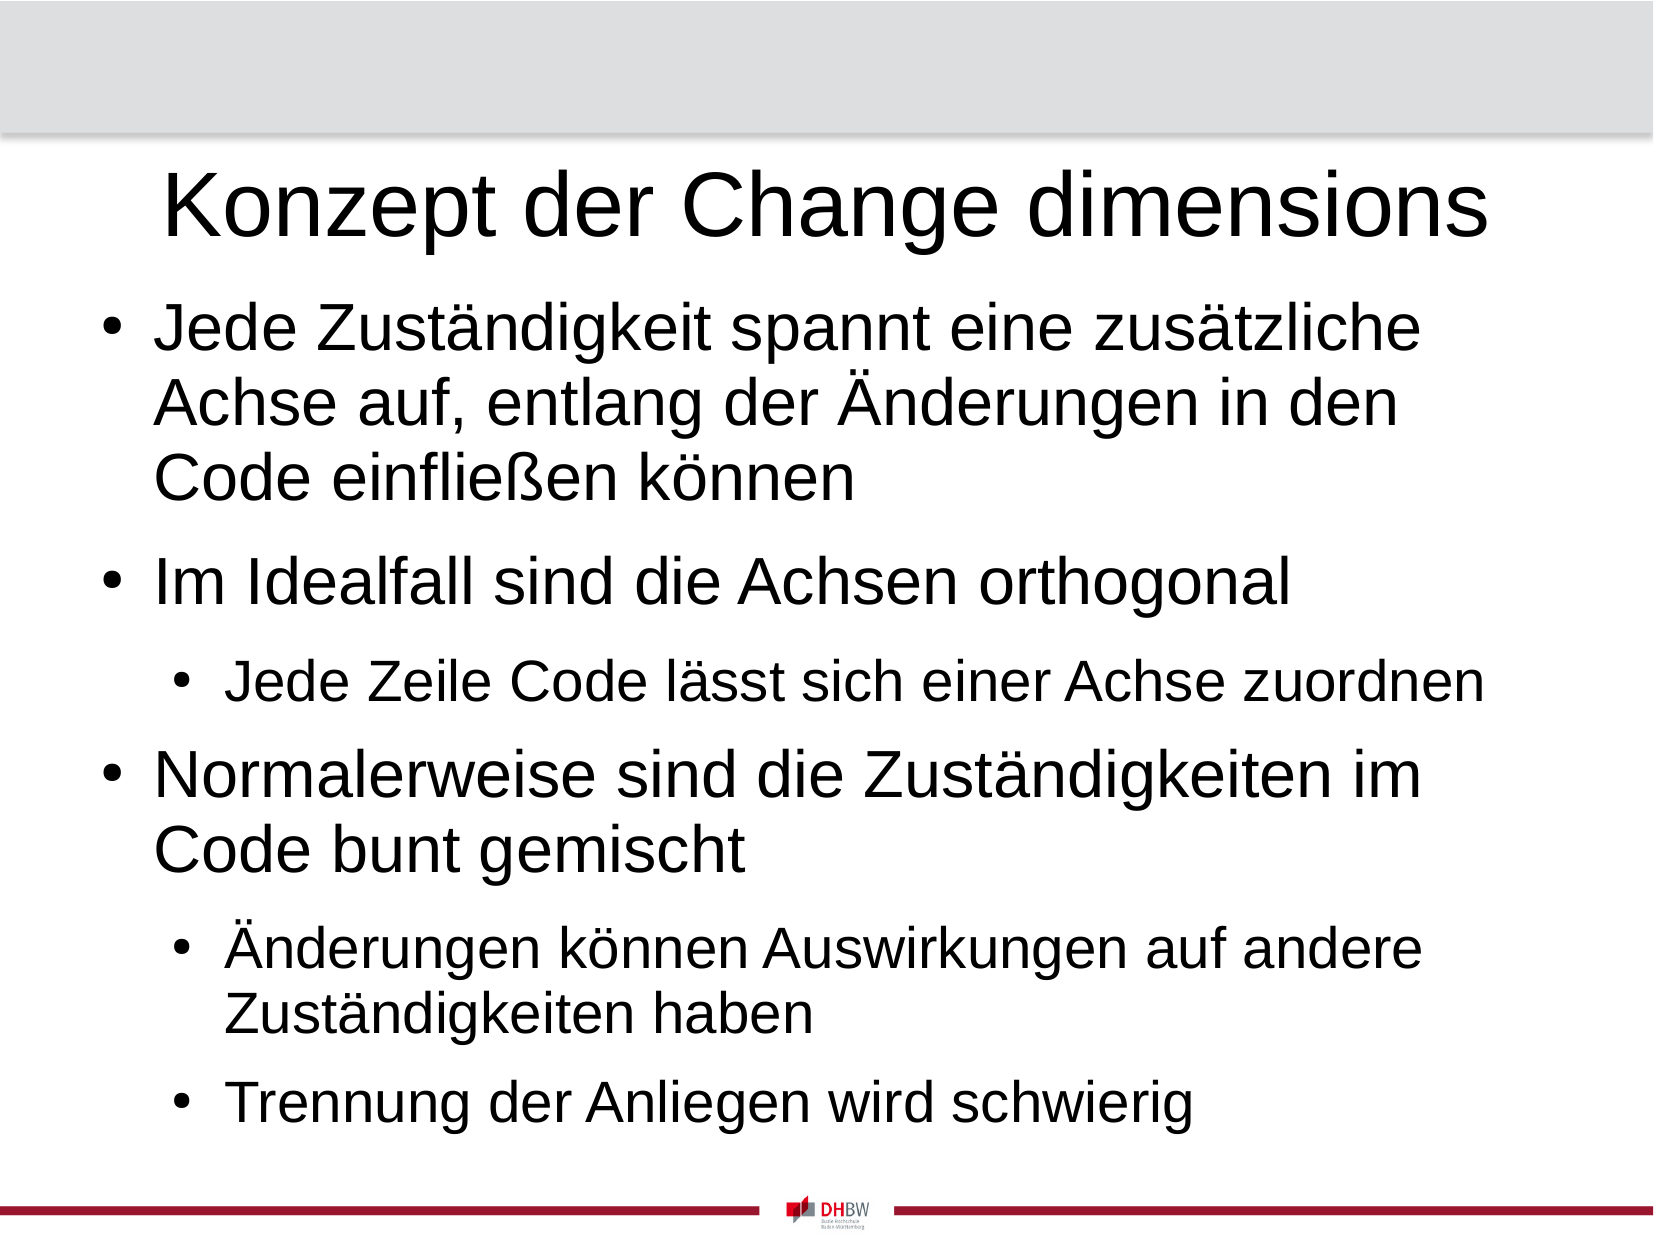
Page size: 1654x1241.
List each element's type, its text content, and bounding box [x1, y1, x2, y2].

list Jede Zuständigkeit spannt eine zusätzliche Achse auf, entlang der Änderungen in den Code einfließen können Im Idealfall sind die Achsen orthogonal Jede Zeile Code lässt sich einer Achse zuordnen Normalerweise sind die Zuständigkeiten im Code bunt gemischt Änderungen können Auswirkungen auf andere Zuständigkeiten haben Trennung der Anliegen wird schwierig [82, 290, 1571, 1135]
title Konzept der Change dimensions [82, 49, 1571, 257]
picture [0, 1, 1654, 1237]
